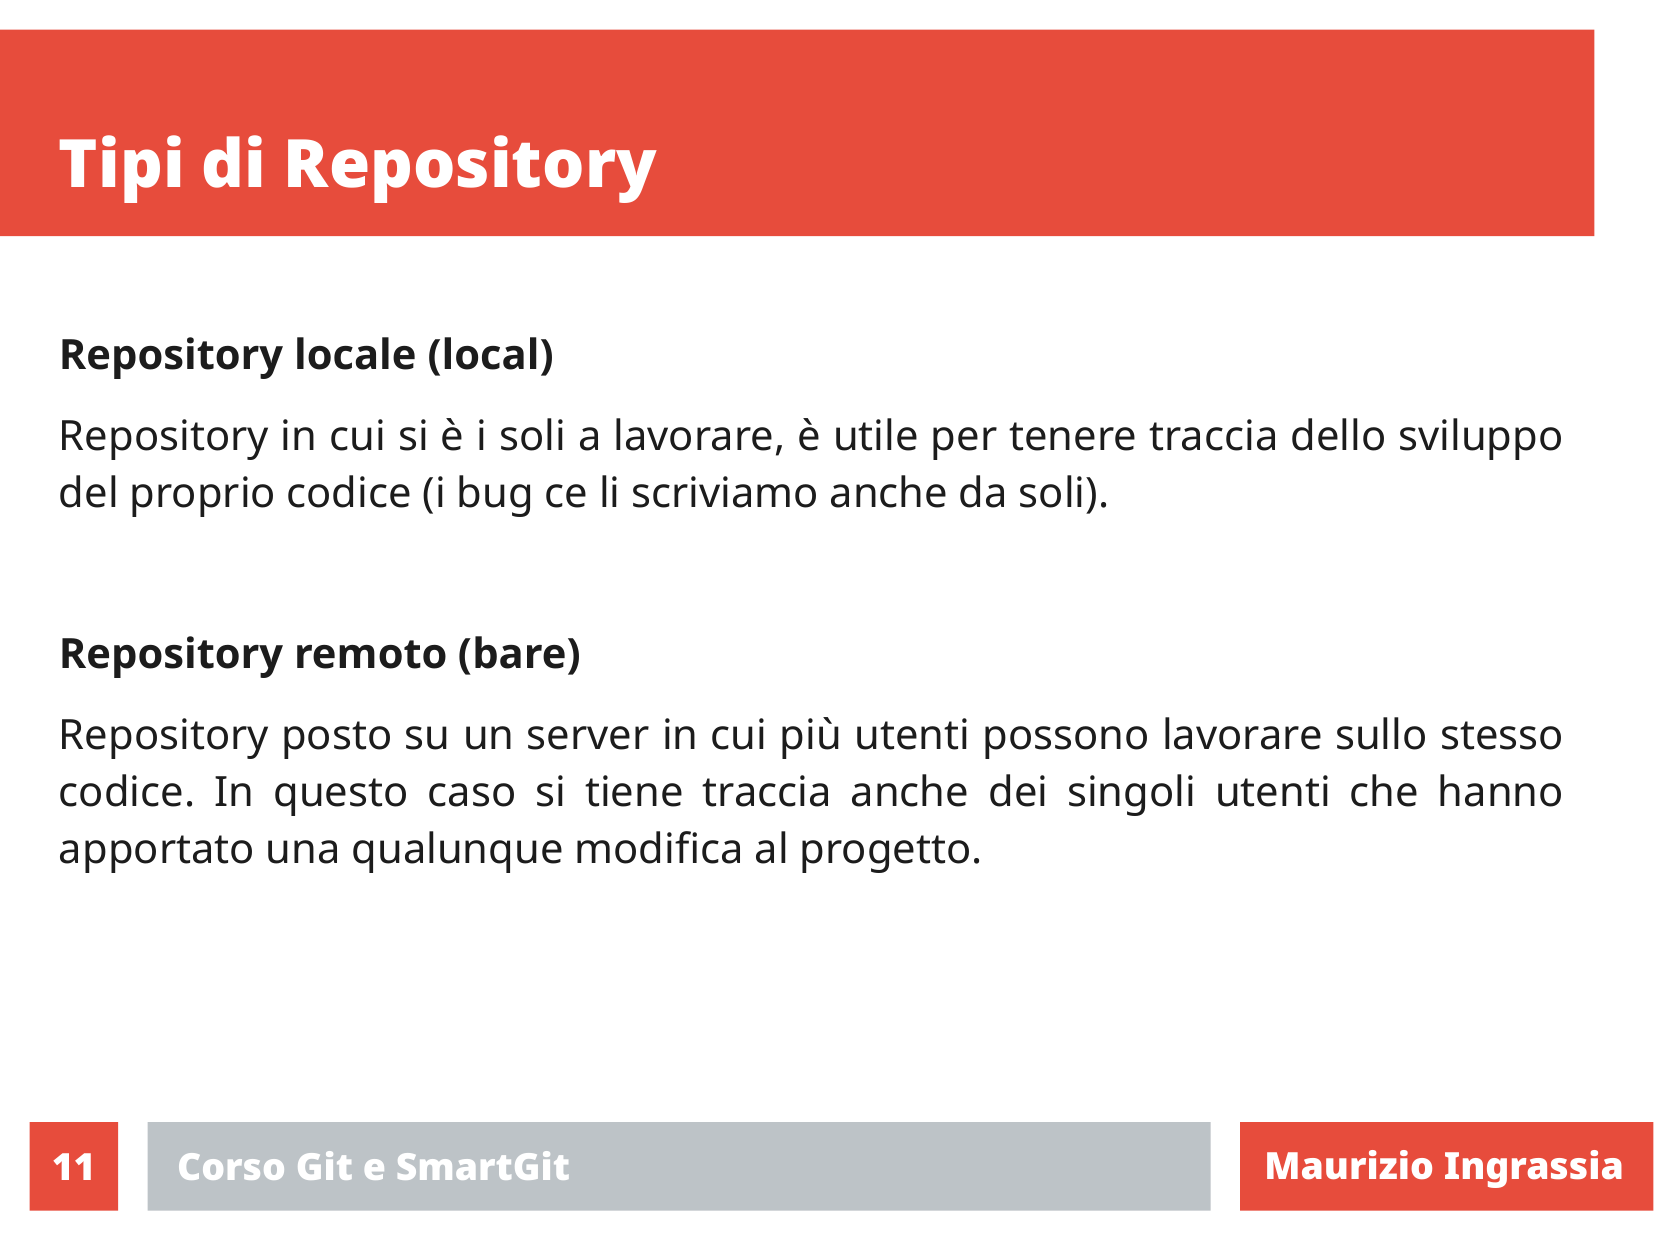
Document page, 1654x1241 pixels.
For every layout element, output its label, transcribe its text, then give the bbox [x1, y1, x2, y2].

list Repository locale (local) Repository in cui si è i soli a lavorare, è utile per tenere traccia dello sviluppo del proprio codice (i bug ce li scriviamo anche da soli). Repository remoto (bare) Repository posto su un server in cui più utenti possono lavorare sullo stesso codice. In questo caso si tiene traccia anche dei singoli utenti che hanno apportato una qualunque modifica al progetto. [59, 324, 1565, 1093]
title Tipi di Repository [59, 59, 1595, 207]
